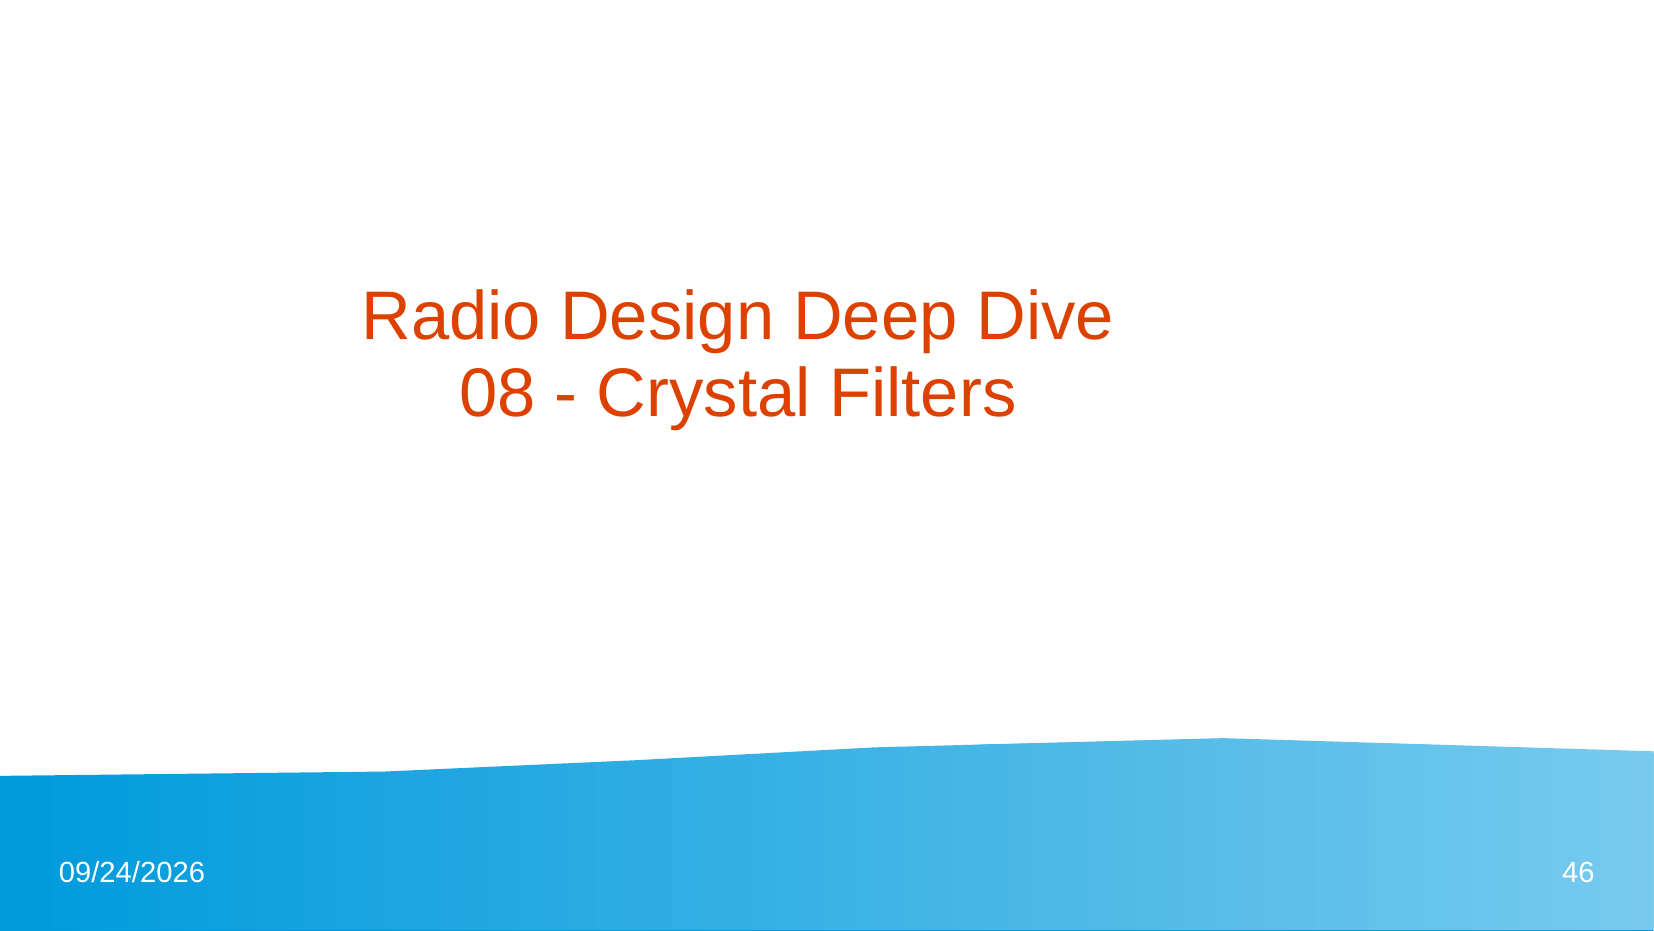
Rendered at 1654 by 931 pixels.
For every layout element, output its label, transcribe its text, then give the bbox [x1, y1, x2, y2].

title Radio Design Deep Dive 08 - Crystal Filters [0, 265, 1477, 443]
